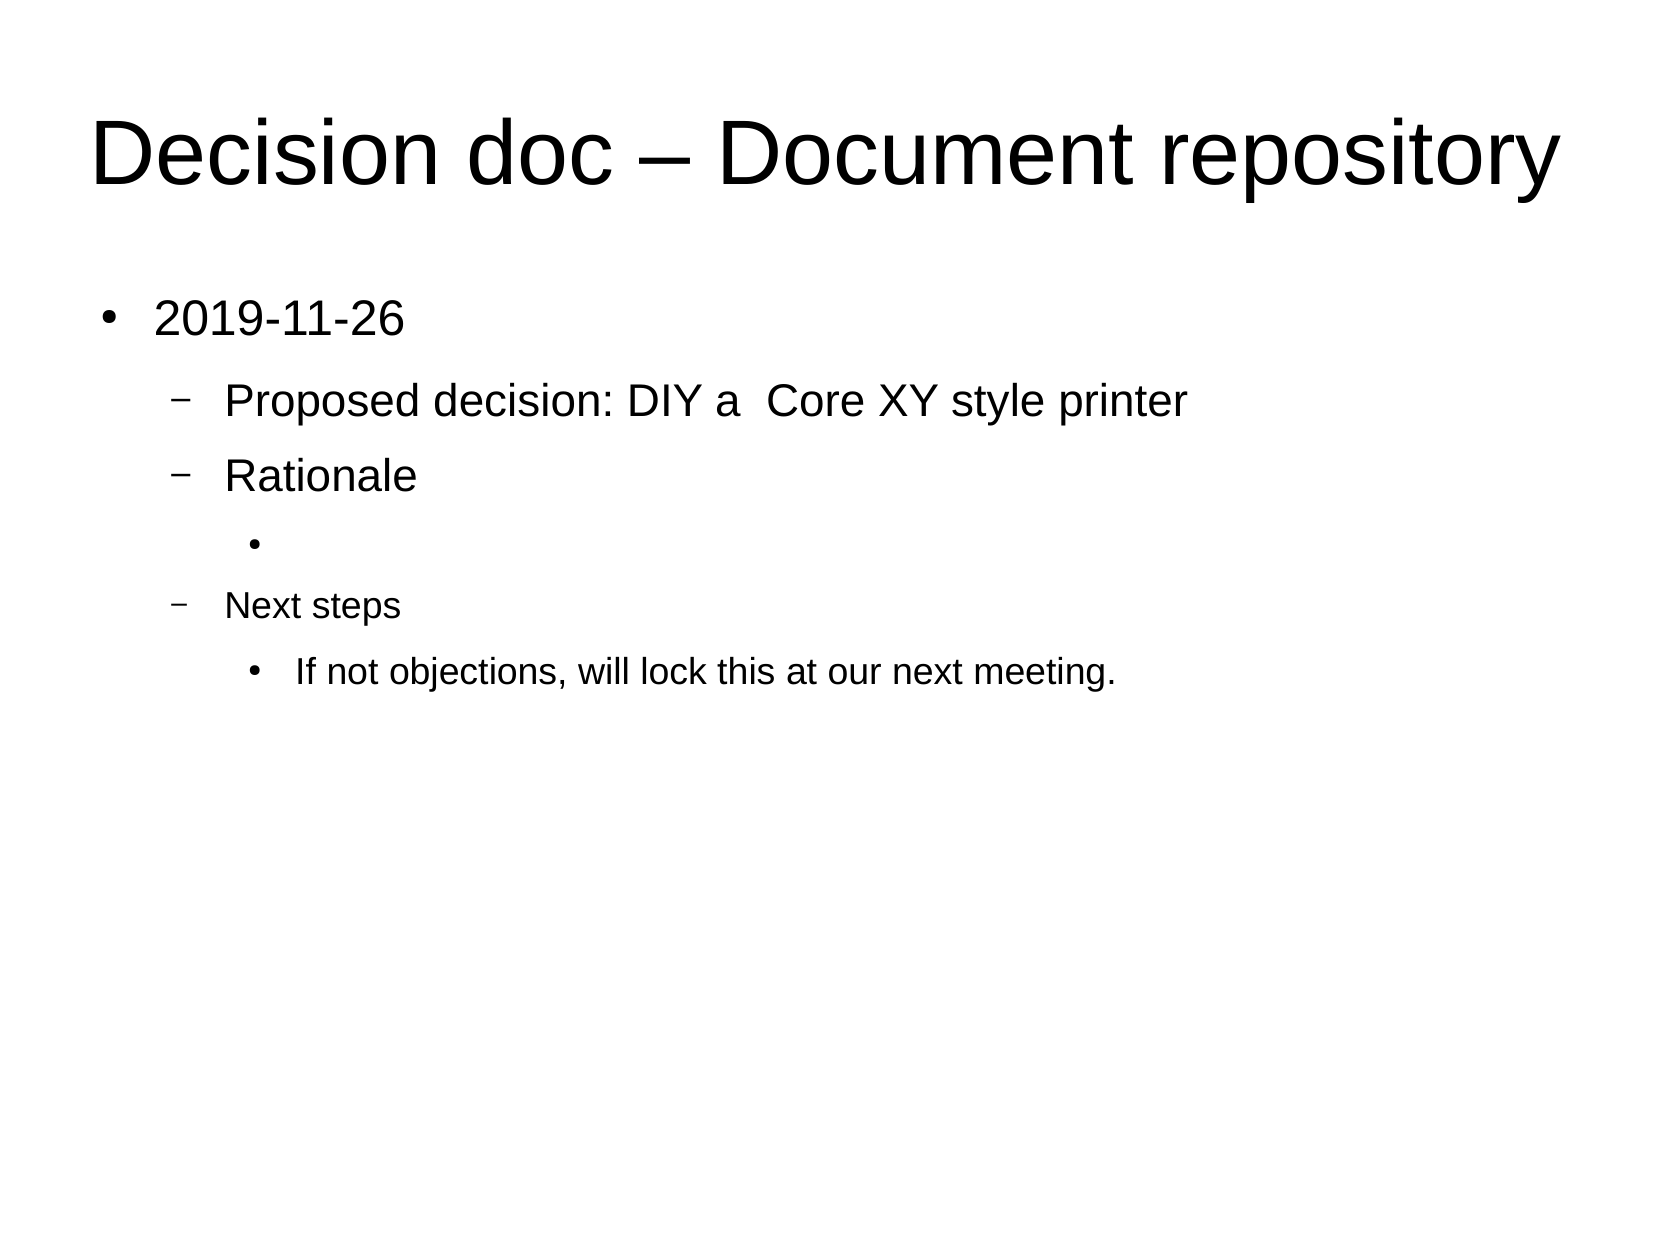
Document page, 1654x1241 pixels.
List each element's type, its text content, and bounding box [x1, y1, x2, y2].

list 2019-11-26 Proposed decision: DIY a Core XY style printer Rationale Next steps If not objections, will lock this at our next meeting. [82, 290, 1571, 1109]
title Decision doc – Document repository [82, 49, 1571, 257]
